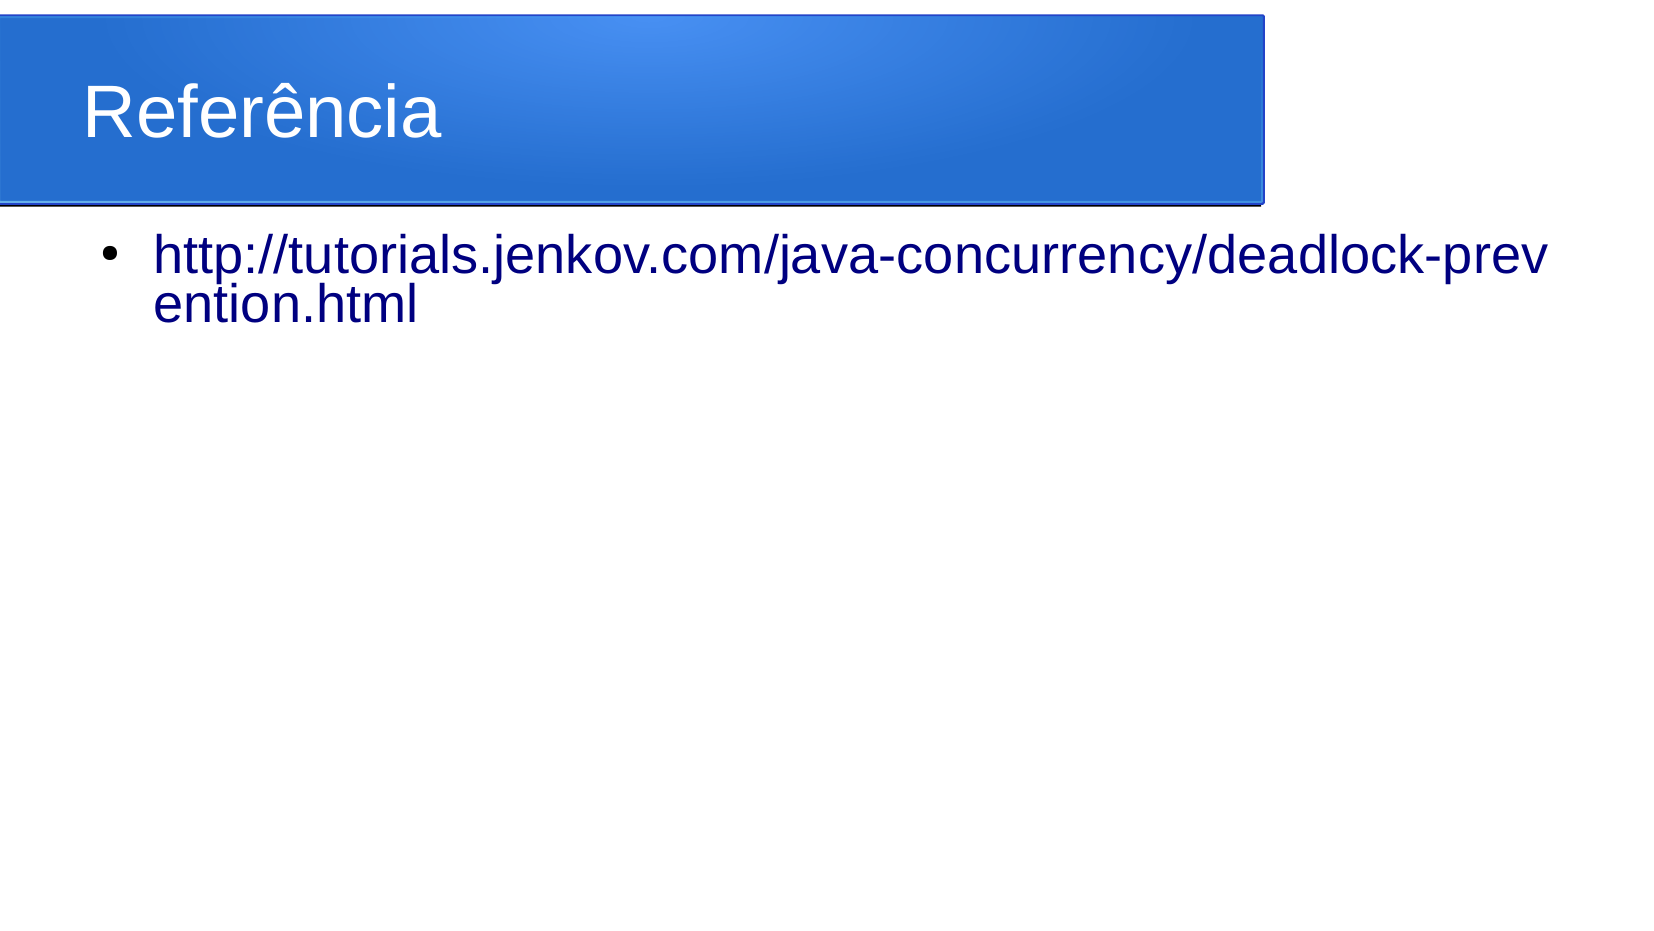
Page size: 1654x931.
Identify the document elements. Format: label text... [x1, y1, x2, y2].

list http://tutorials.jenkov.com/java-concurrency/deadlock-prevention.html [82, 224, 1571, 764]
title Referência [82, 35, 1235, 189]
